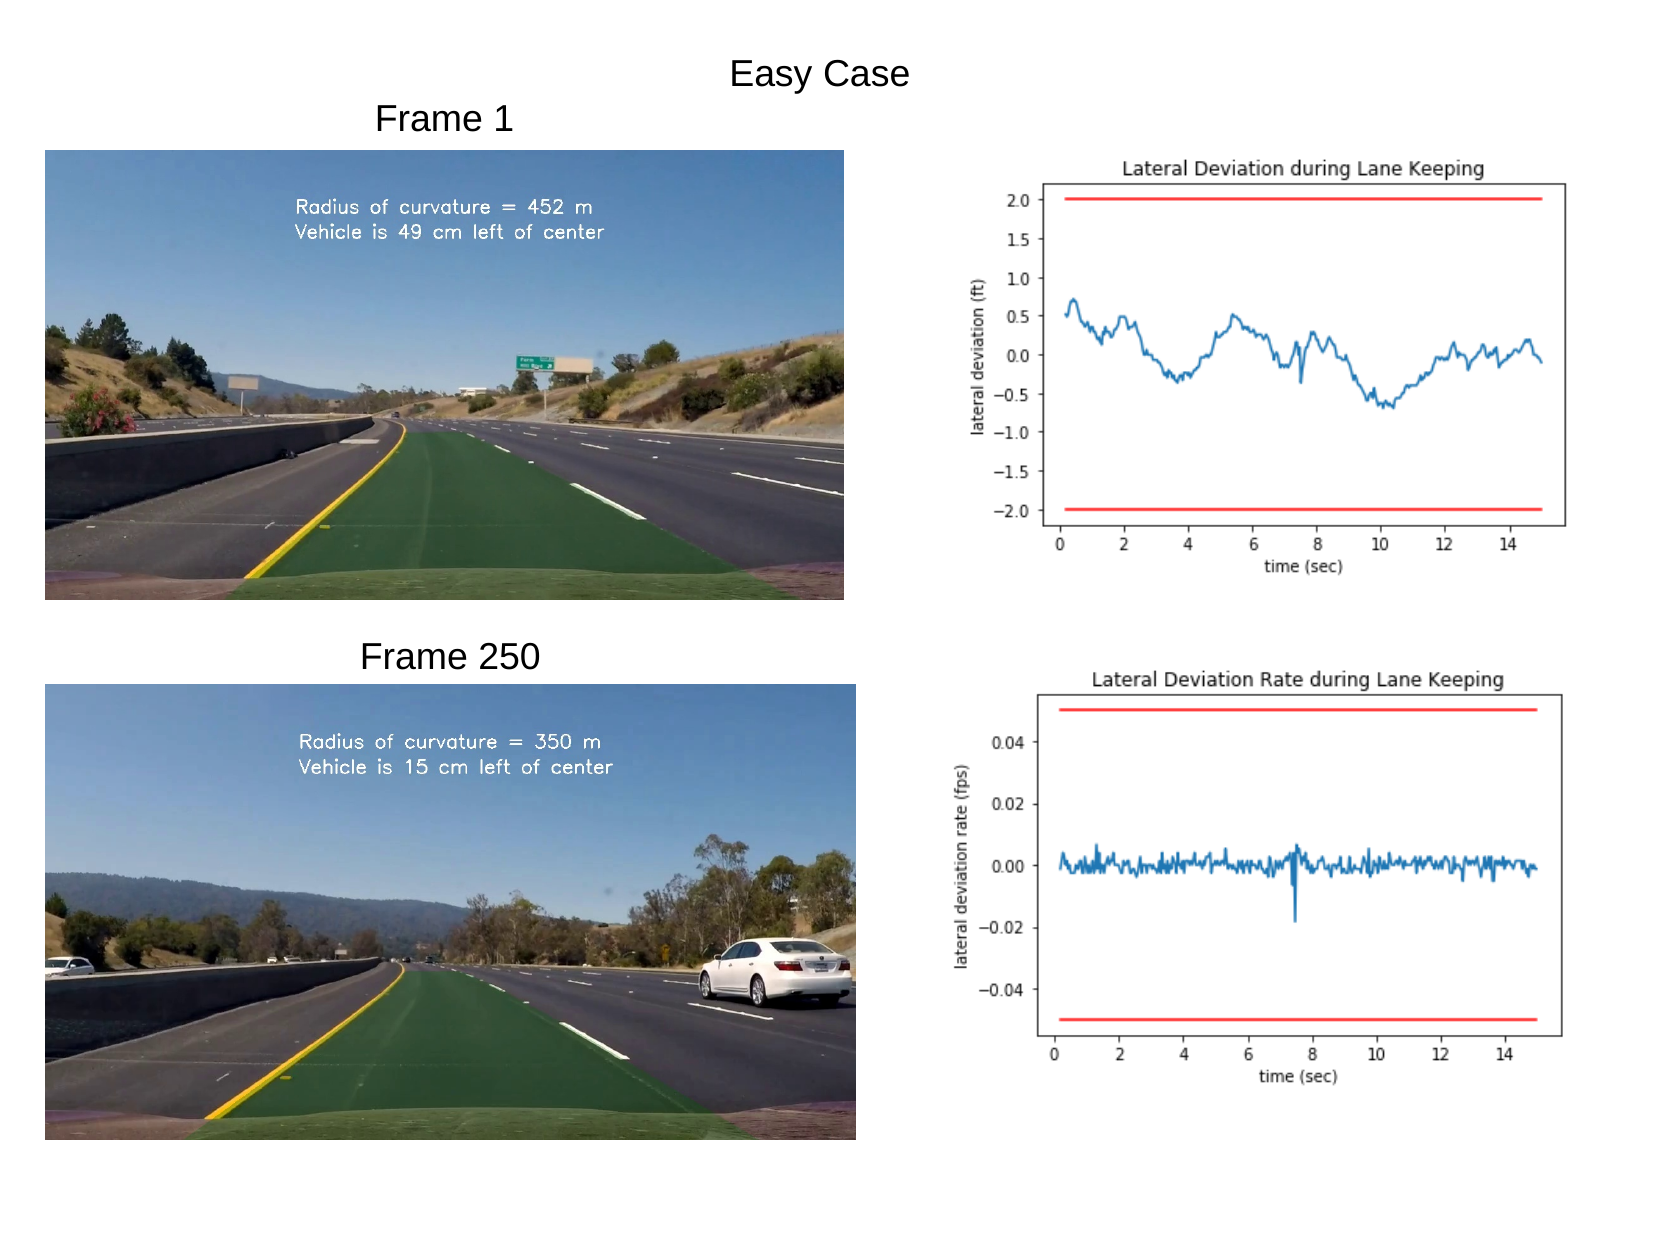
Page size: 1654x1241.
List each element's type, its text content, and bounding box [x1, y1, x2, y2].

picture [45, 684, 856, 1141]
picture [45, 150, 844, 601]
text_box Frame 1 [360, 90, 571, 151]
picture [945, 660, 1577, 1096]
text_box Frame 250 [345, 627, 571, 685]
picture [960, 149, 1582, 585]
text_box Easy Case [495, 45, 1156, 106]
